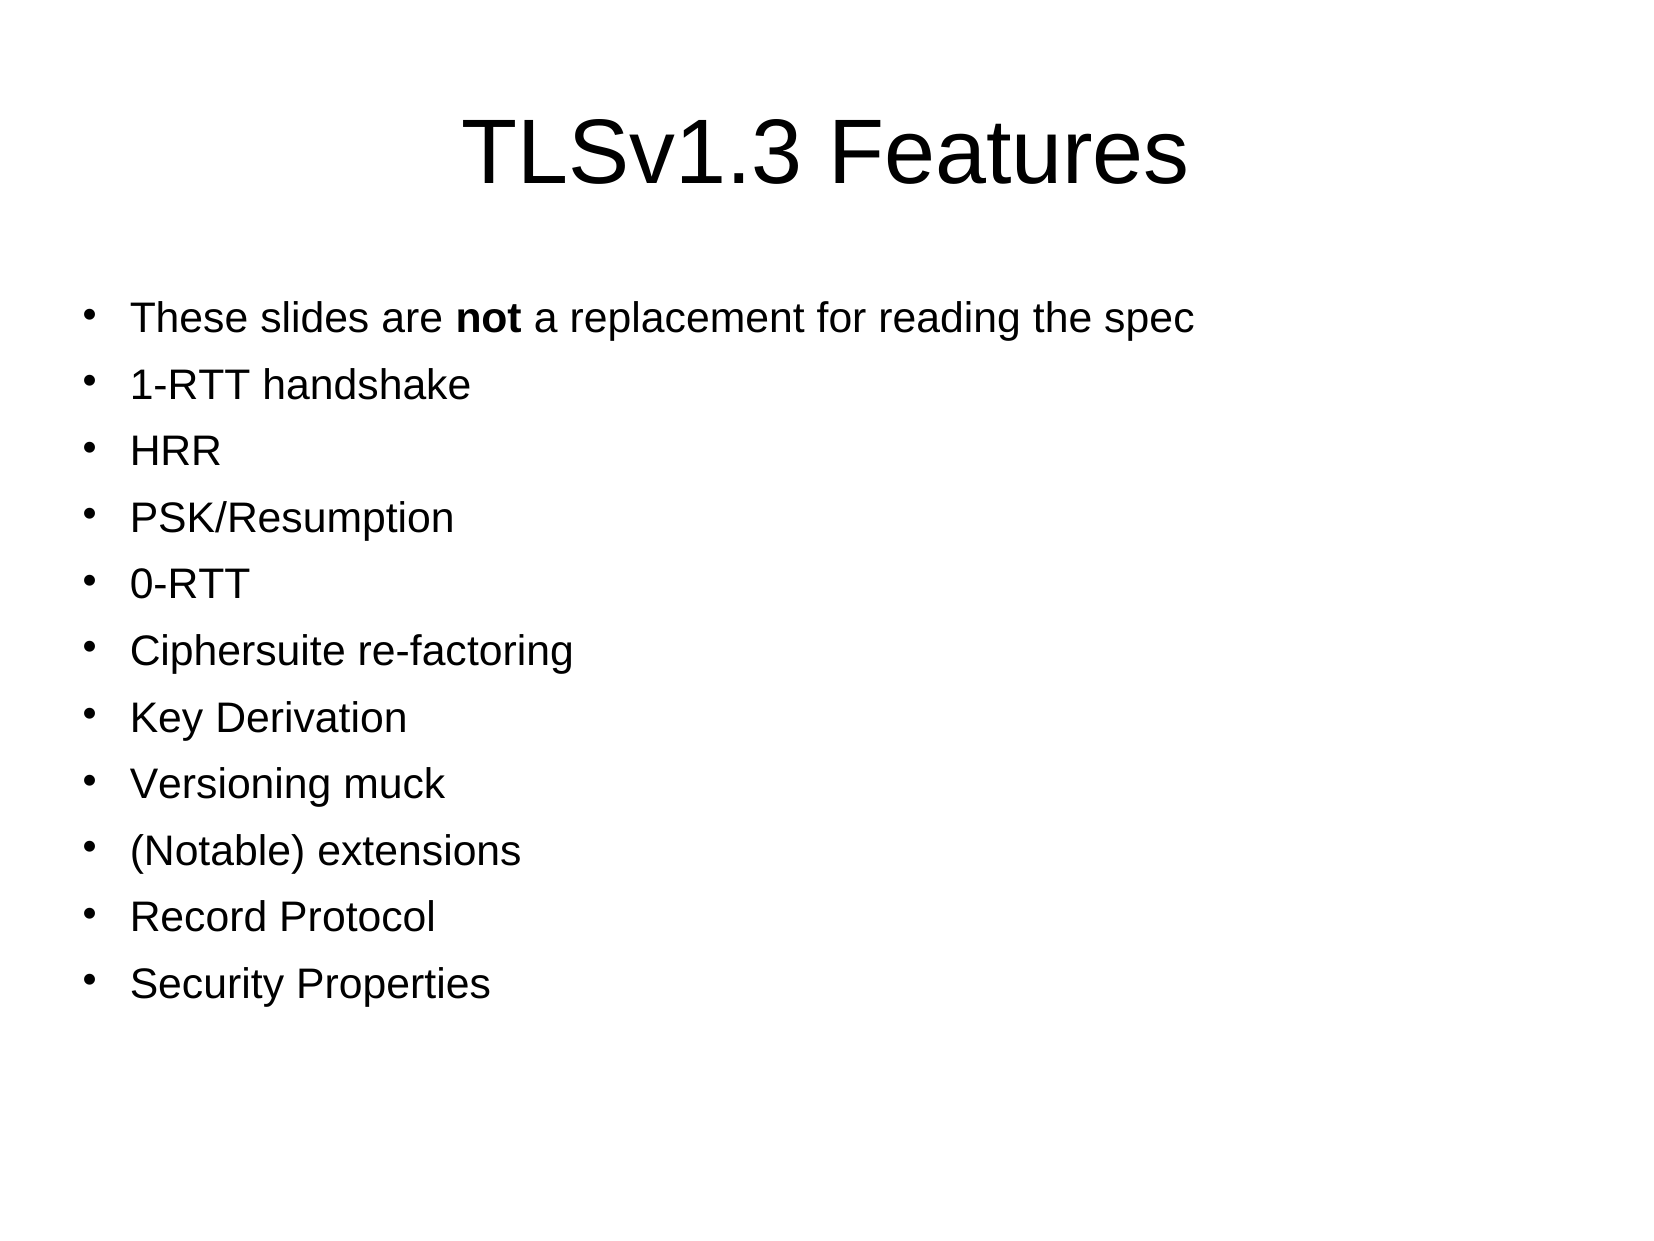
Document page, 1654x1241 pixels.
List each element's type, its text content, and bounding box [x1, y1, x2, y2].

title TLSv1.3 Features [82, 49, 1571, 257]
list These slides are not a replacement for reading the spec 1-RTT handshake HRR PSK/Resumption 0-RTT Ciphersuite re-factoring Key Derivation Versioning muck (Notable) extensions Record Protocol Security Properties [82, 290, 1571, 1010]
